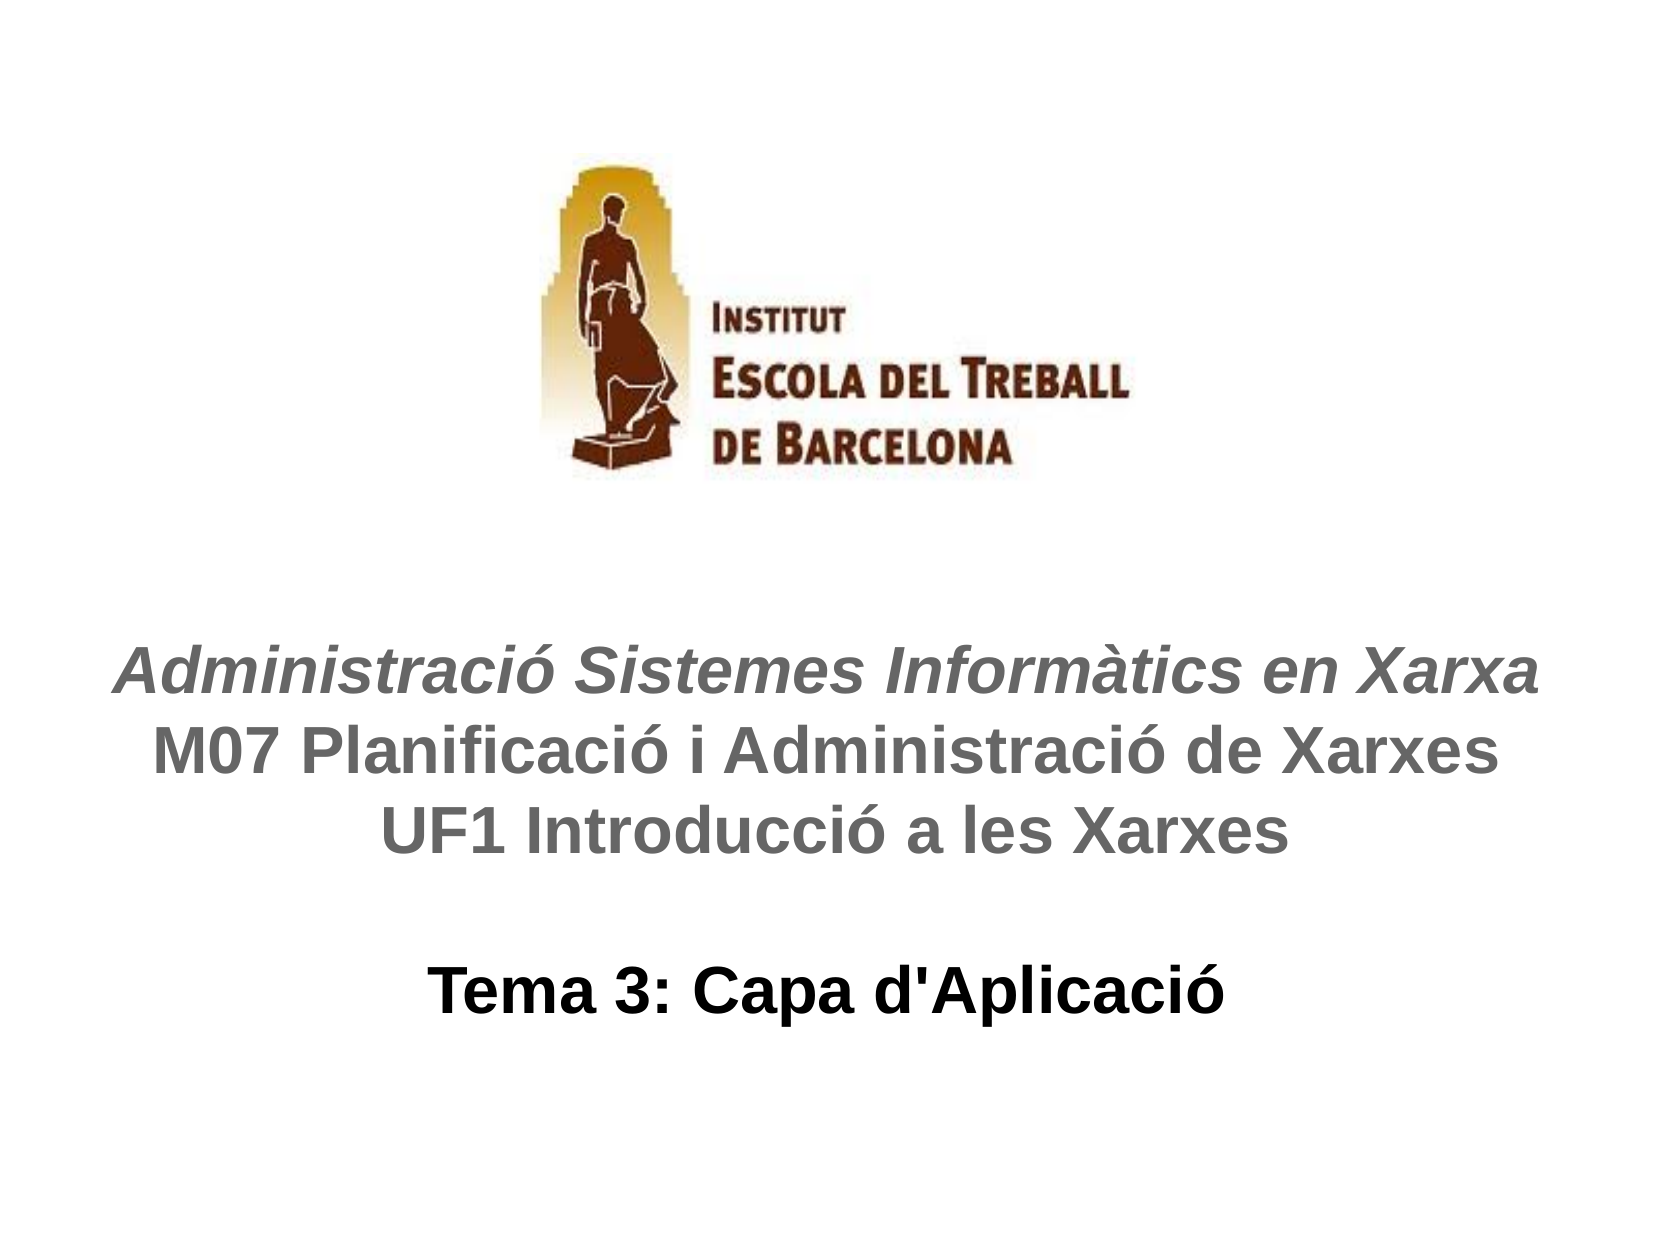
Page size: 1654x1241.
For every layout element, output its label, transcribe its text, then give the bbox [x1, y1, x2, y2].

subtitle Administració Sistemes Informàtics en Xarxa M07 Planificació i Administració de Xarxes UF1 Introducció a les Xarxes Tema 3: Capa d'Aplicació [82, 543, 1571, 1111]
picture [507, 153, 1146, 497]
